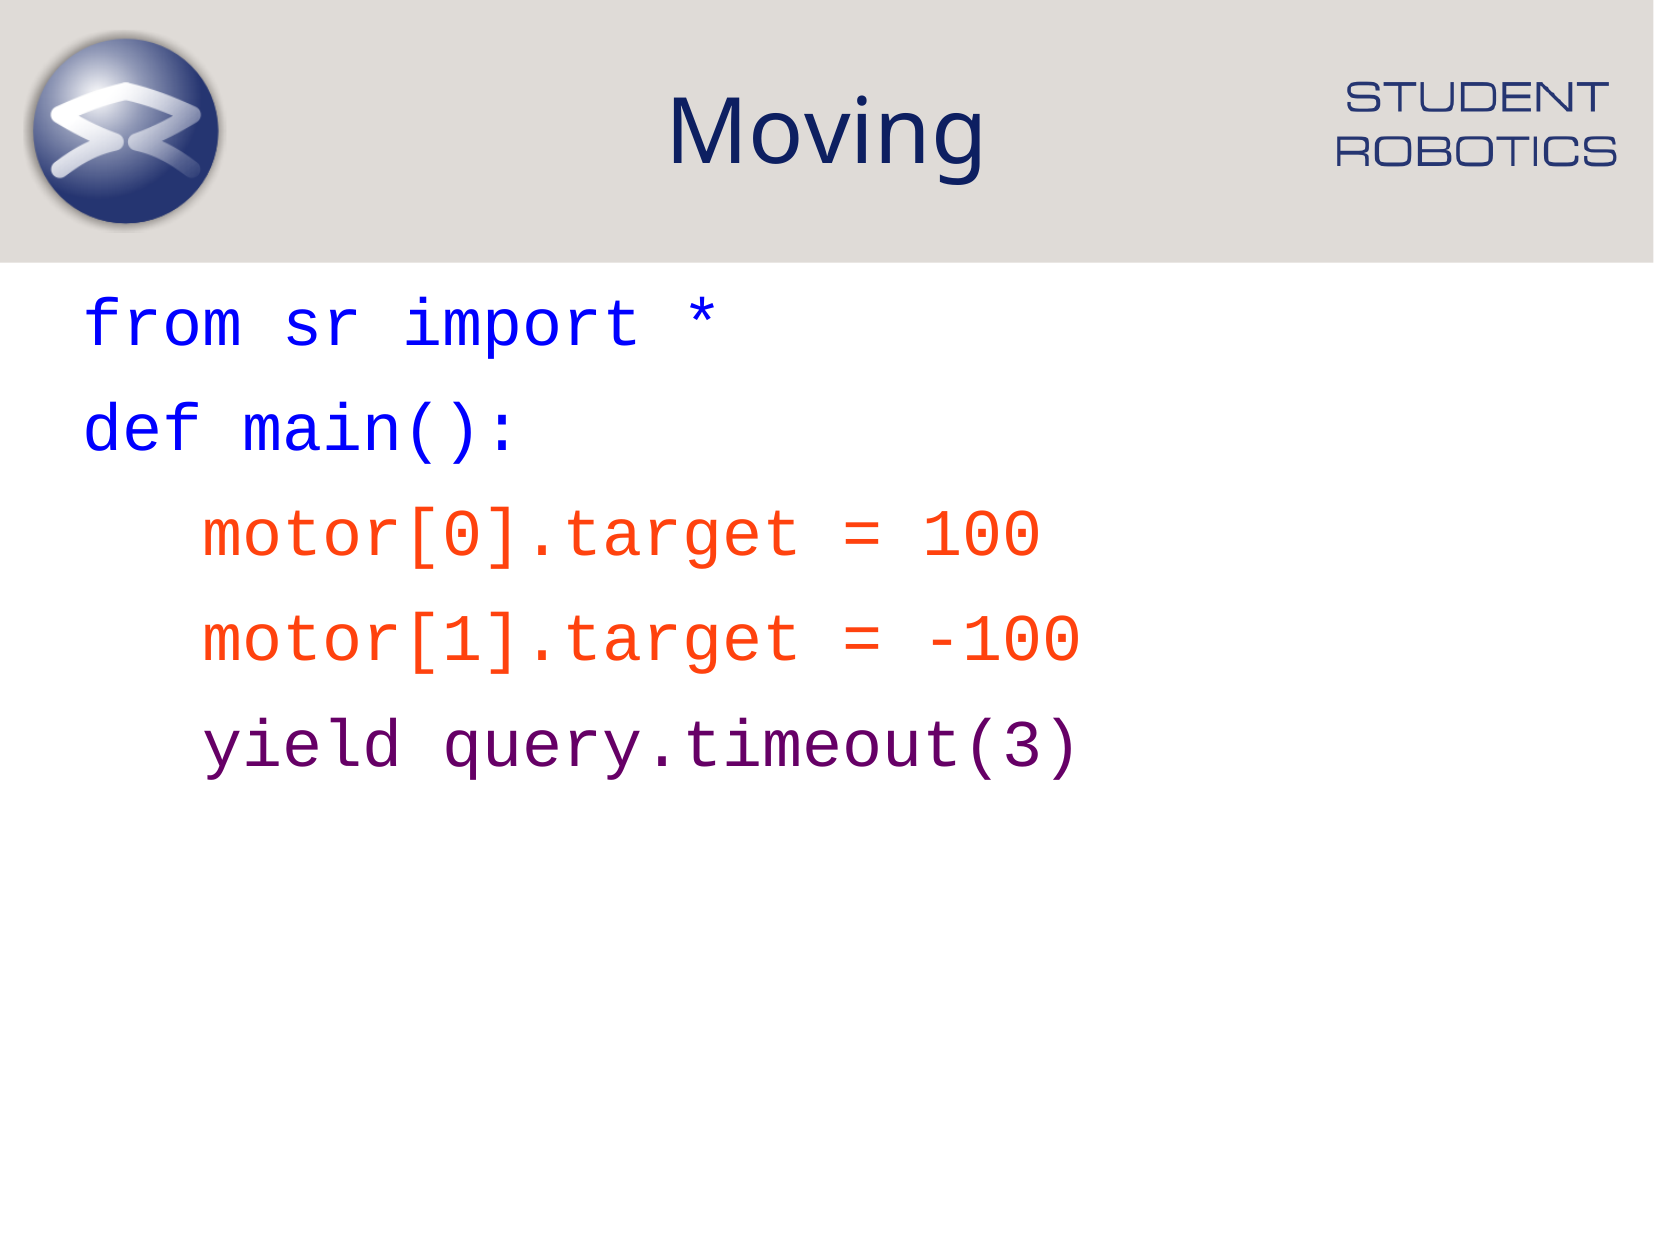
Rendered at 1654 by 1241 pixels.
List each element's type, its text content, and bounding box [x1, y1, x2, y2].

picture [1571, 68, 1633, 174]
title Moving [82, 0, 1571, 257]
list from sr import * def main(): motor[0].target = 100 motor[1].target = -100 yield query.timeout(3) [82, 290, 1571, 1094]
picture [9, 19, 82, 245]
